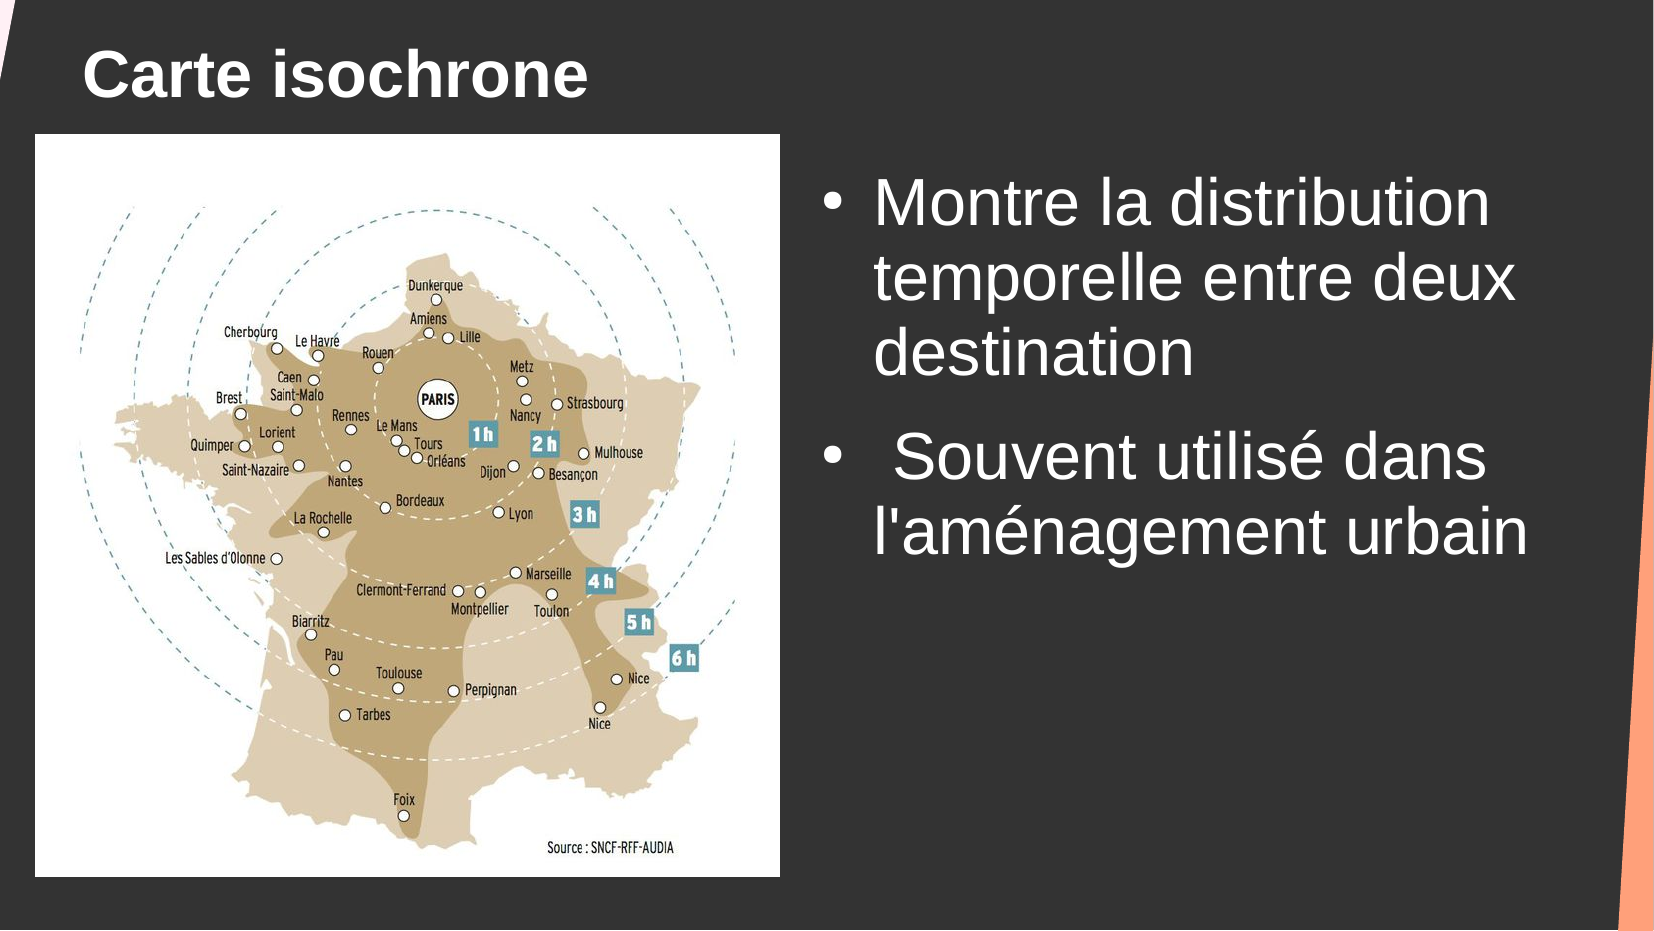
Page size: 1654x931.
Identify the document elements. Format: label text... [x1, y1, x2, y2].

title Carte isochrone [82, 37, 1571, 115]
picture [35, 134, 780, 877]
list Montre la distribution temporelle entre deux destination Souvent utilisé dans l'aménagement urbain [803, 165, 1548, 703]
text_box [1618, 321, 1654, 931]
text_box [0, 0, 16, 80]
